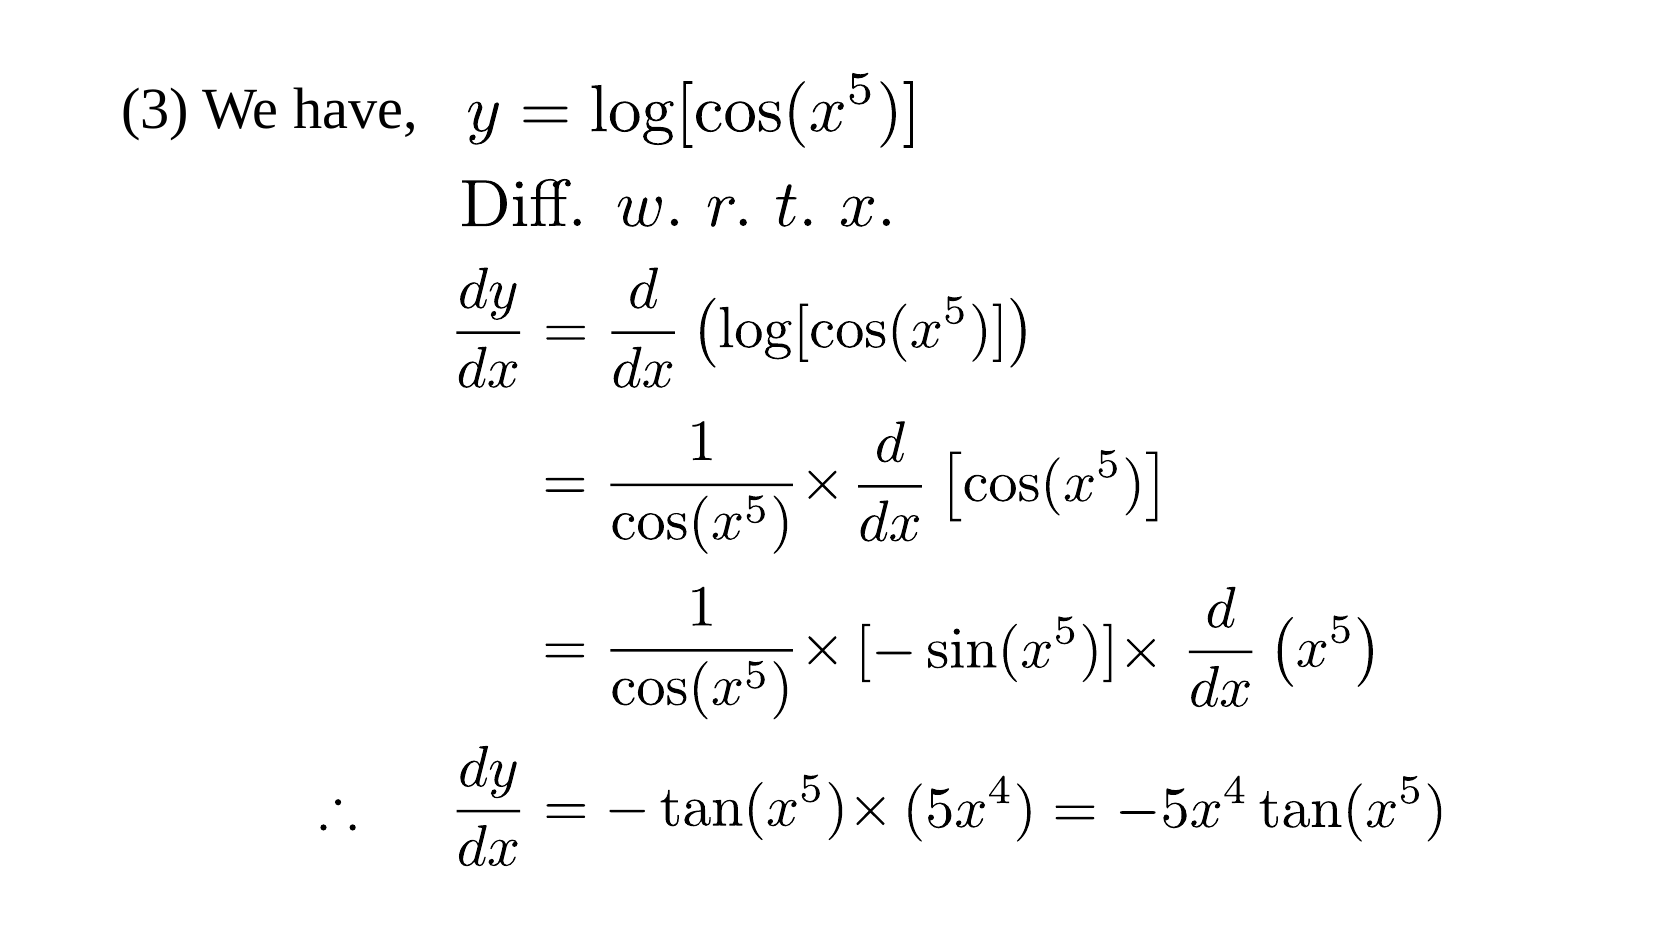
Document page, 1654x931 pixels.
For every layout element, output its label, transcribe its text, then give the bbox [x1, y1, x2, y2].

title (3) We have, [47, 37, 1607, 898]
text_box [1188, 586, 1373, 708]
text_box [462, 178, 891, 227]
text_box [905, 775, 1095, 842]
text_box [456, 745, 885, 867]
text_box [1118, 775, 1442, 842]
text_box [320, 799, 356, 831]
text_box [468, 72, 913, 148]
text_box [456, 267, 1026, 388]
text_box [545, 586, 837, 720]
text_box [858, 421, 1158, 542]
text_box [858, 616, 1155, 683]
text_box [545, 421, 837, 554]
